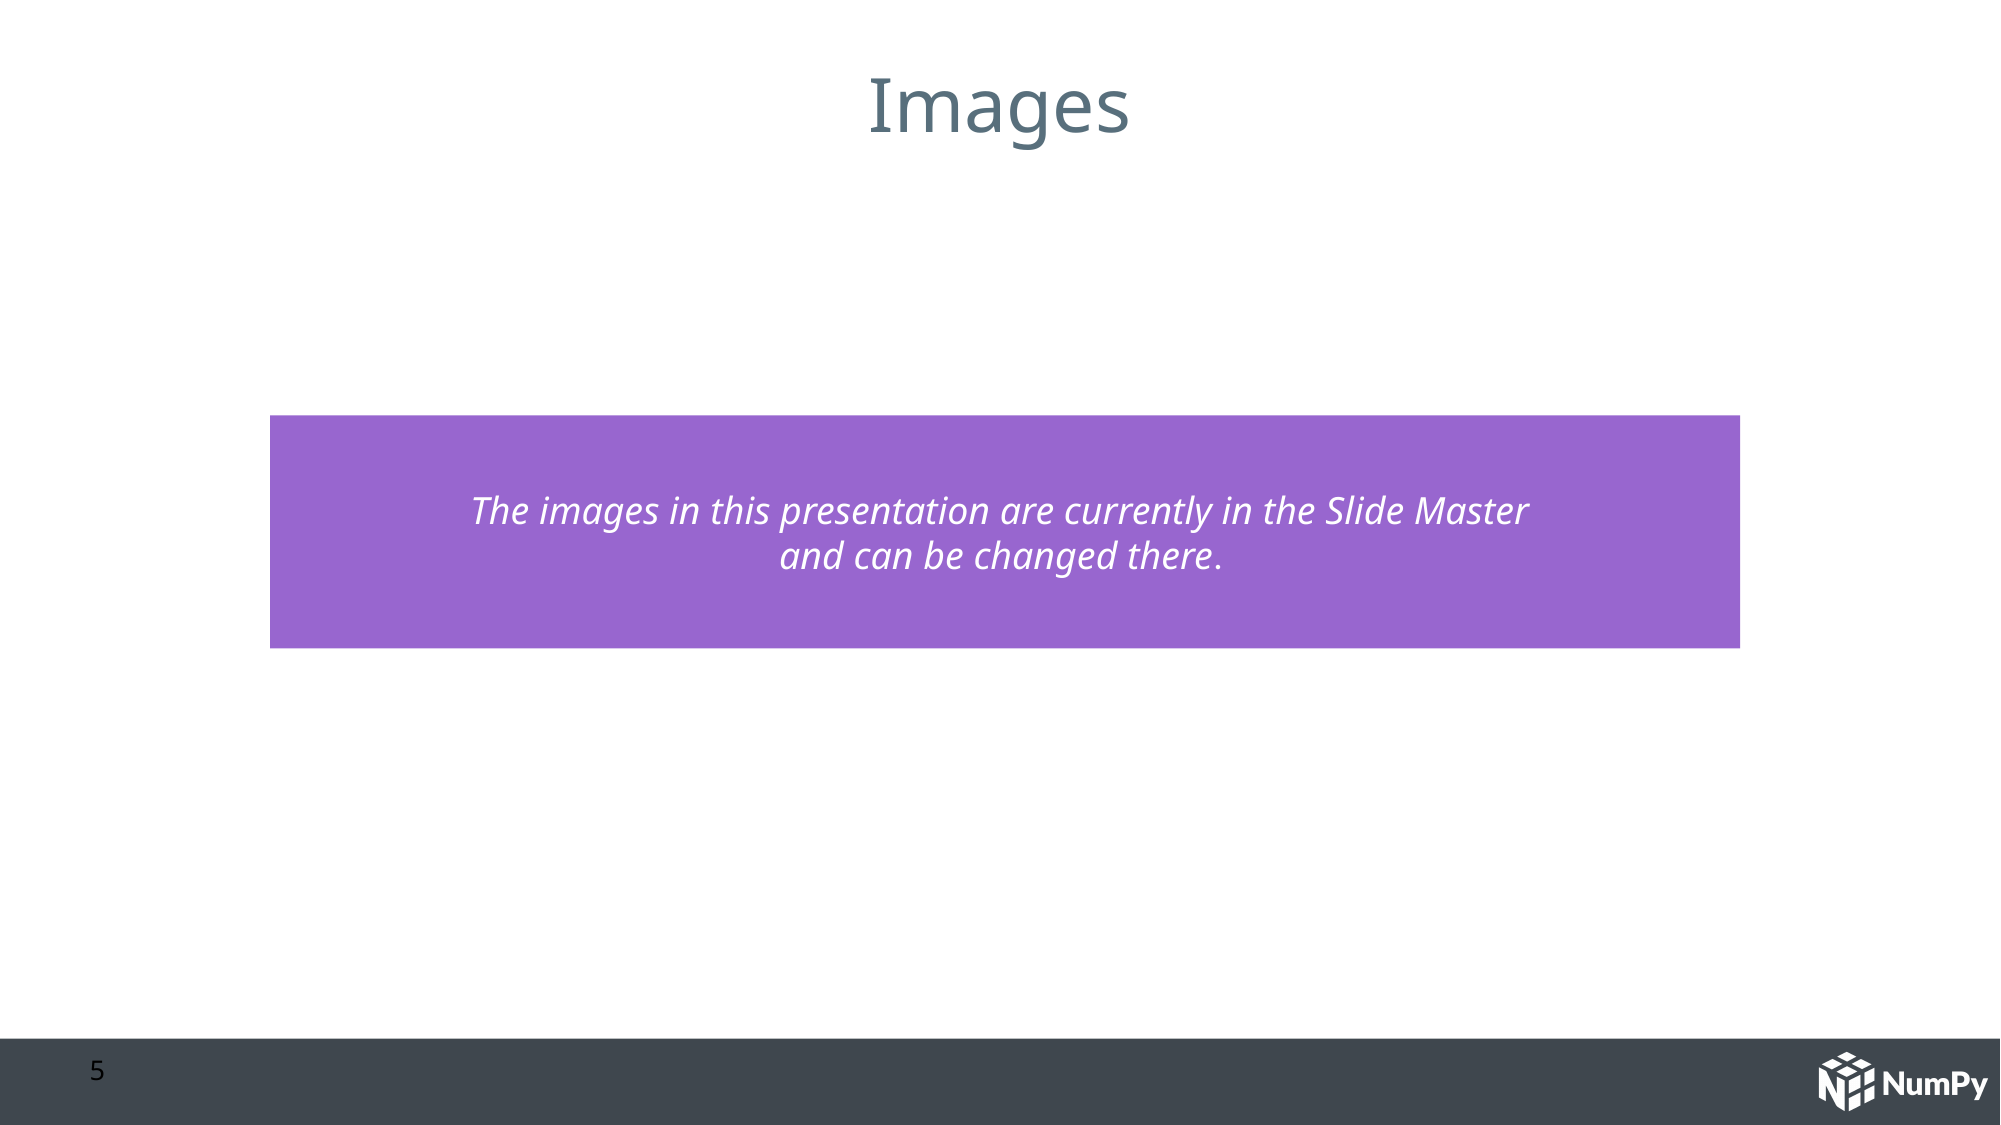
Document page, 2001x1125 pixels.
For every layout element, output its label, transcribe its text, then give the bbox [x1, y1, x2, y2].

slide_number <number> [0, 1038, 121, 1125]
text_box The images in this presentation are currently in the Slide Master and can be changed there. [270, 415, 1741, 649]
picture [1807, 1038, 2000, 1125]
title Images [0, 0, 2000, 218]
